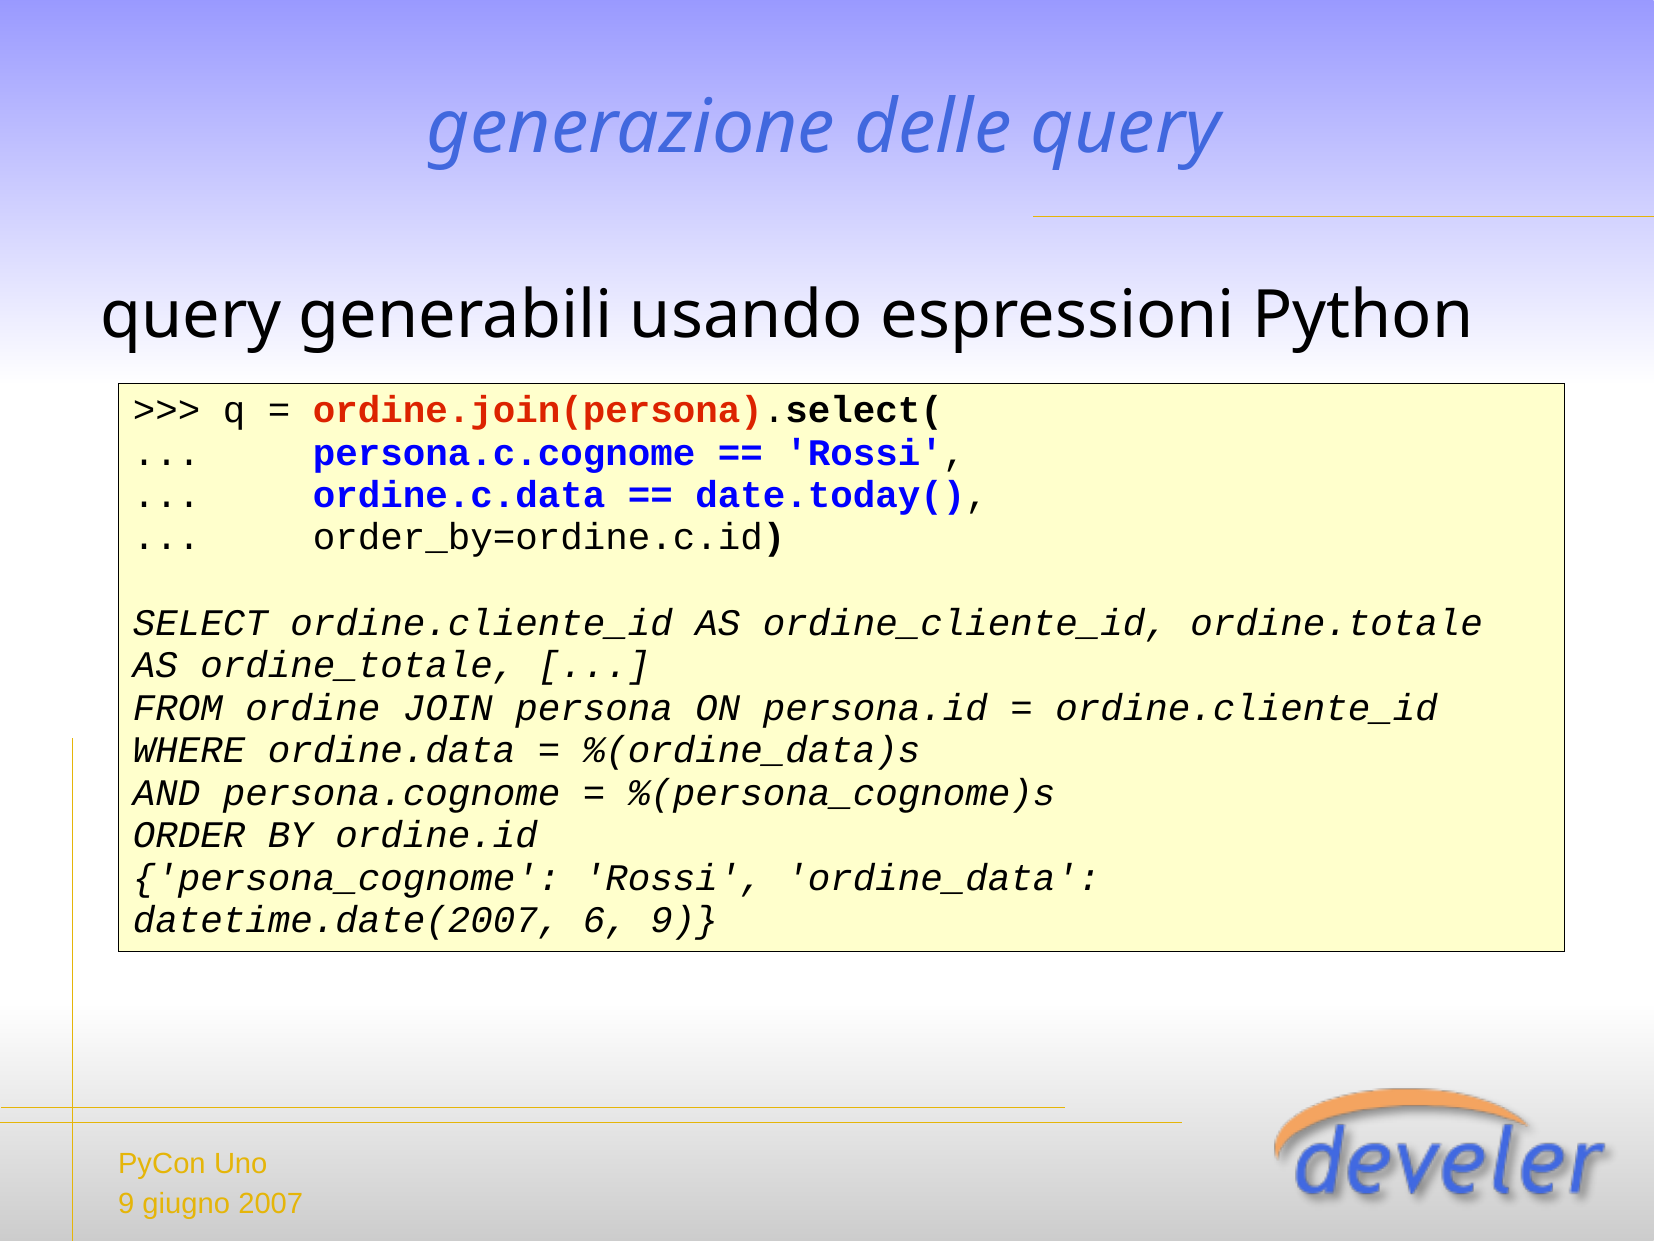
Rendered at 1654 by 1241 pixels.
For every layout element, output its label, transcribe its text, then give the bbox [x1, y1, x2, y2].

picture [1269, 1083, 1622, 1211]
text_box >>> q = ordine.join(persona).select( ... persona.c.cognome == 'Rossi', ... ordine.c.data == date.today(), ... order_by=ordine.c.id) SELECT ordine.cliente_id AS ordine_cliente_id, ordine.totale AS ordine_totale, [...] FROM ordine JOIN persona ON persona.id = ordine.cliente_id WHERE ordine.data = %(ordine_data)s AND persona.cognome = %(persona_cognome)s ORDER BY ordine.id {'persona_cognome': 'Rossi', 'ordine_data': datetime.date(2007, 6, 9)} [118, 383, 1565, 952]
list query generabili usando espressioni Python [82, 265, 1571, 1093]
title generazione delle query [82, 29, 1565, 217]
